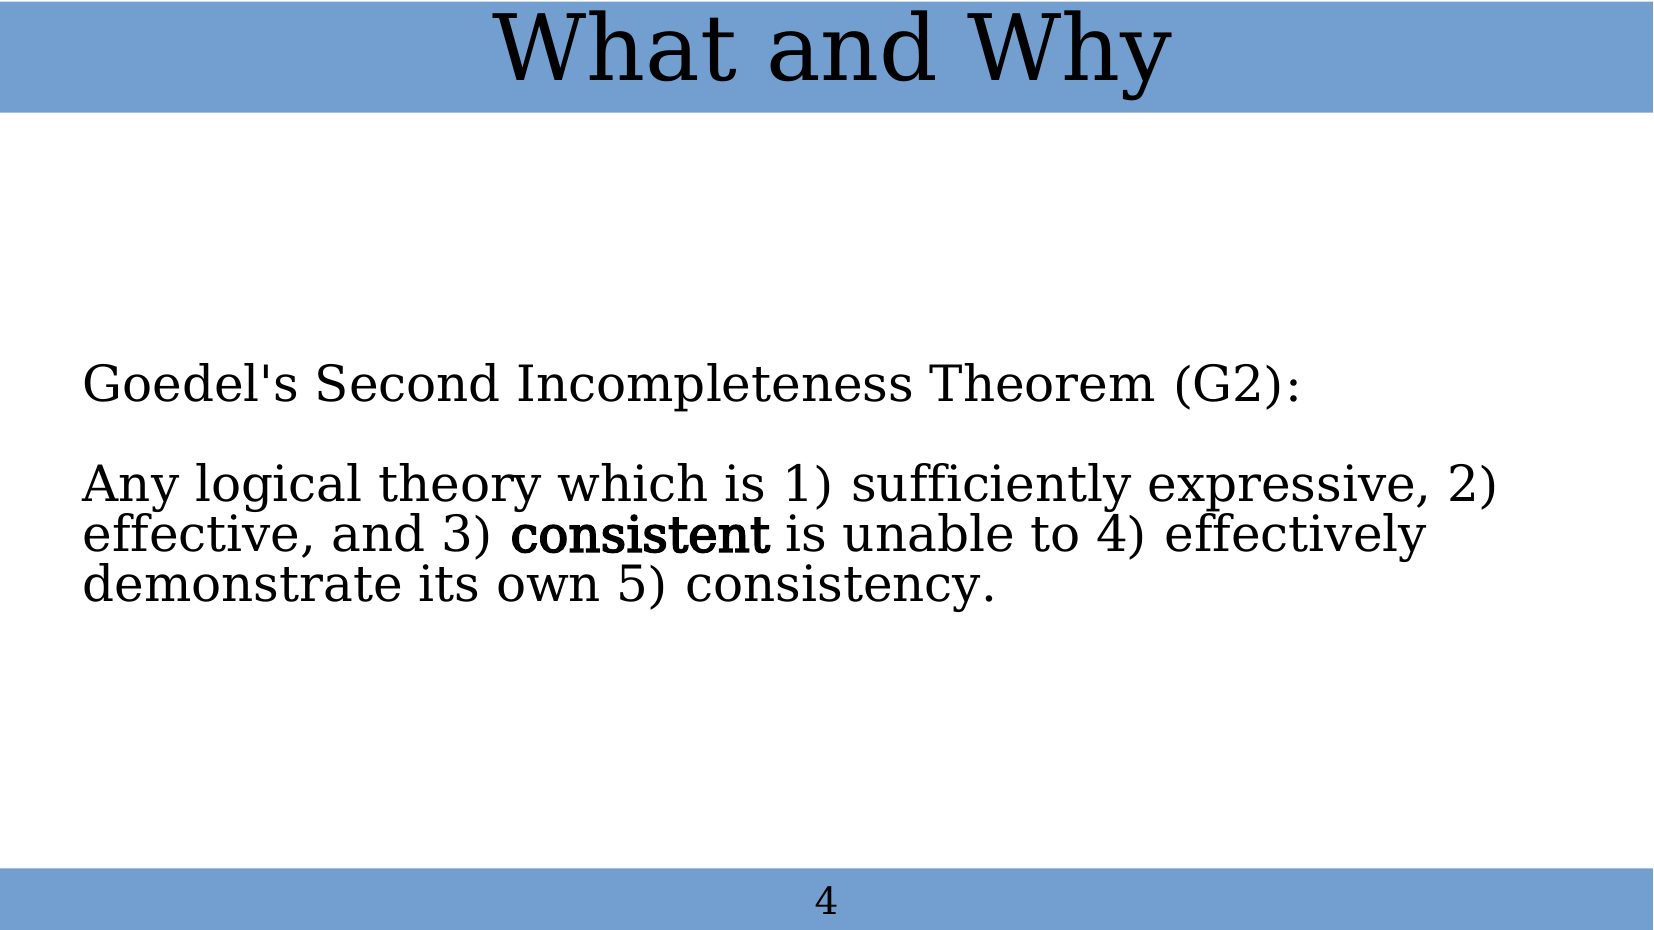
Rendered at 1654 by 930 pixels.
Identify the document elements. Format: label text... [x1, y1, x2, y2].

subtitle Goedel's Second Incompleteness Theorem (G2): Any logical theory which is 1) sufficiently expressive, 2) effective, and 3) consistent is unable to 4) effectively demonstrate its own 5) consistency. [82, 212, 1571, 763]
text_box [0, 868, 1653, 930]
title [0, 1, 1653, 113]
text_box What and Why [167, 0, 1498, 107]
text_box 4 [770, 877, 883, 930]
